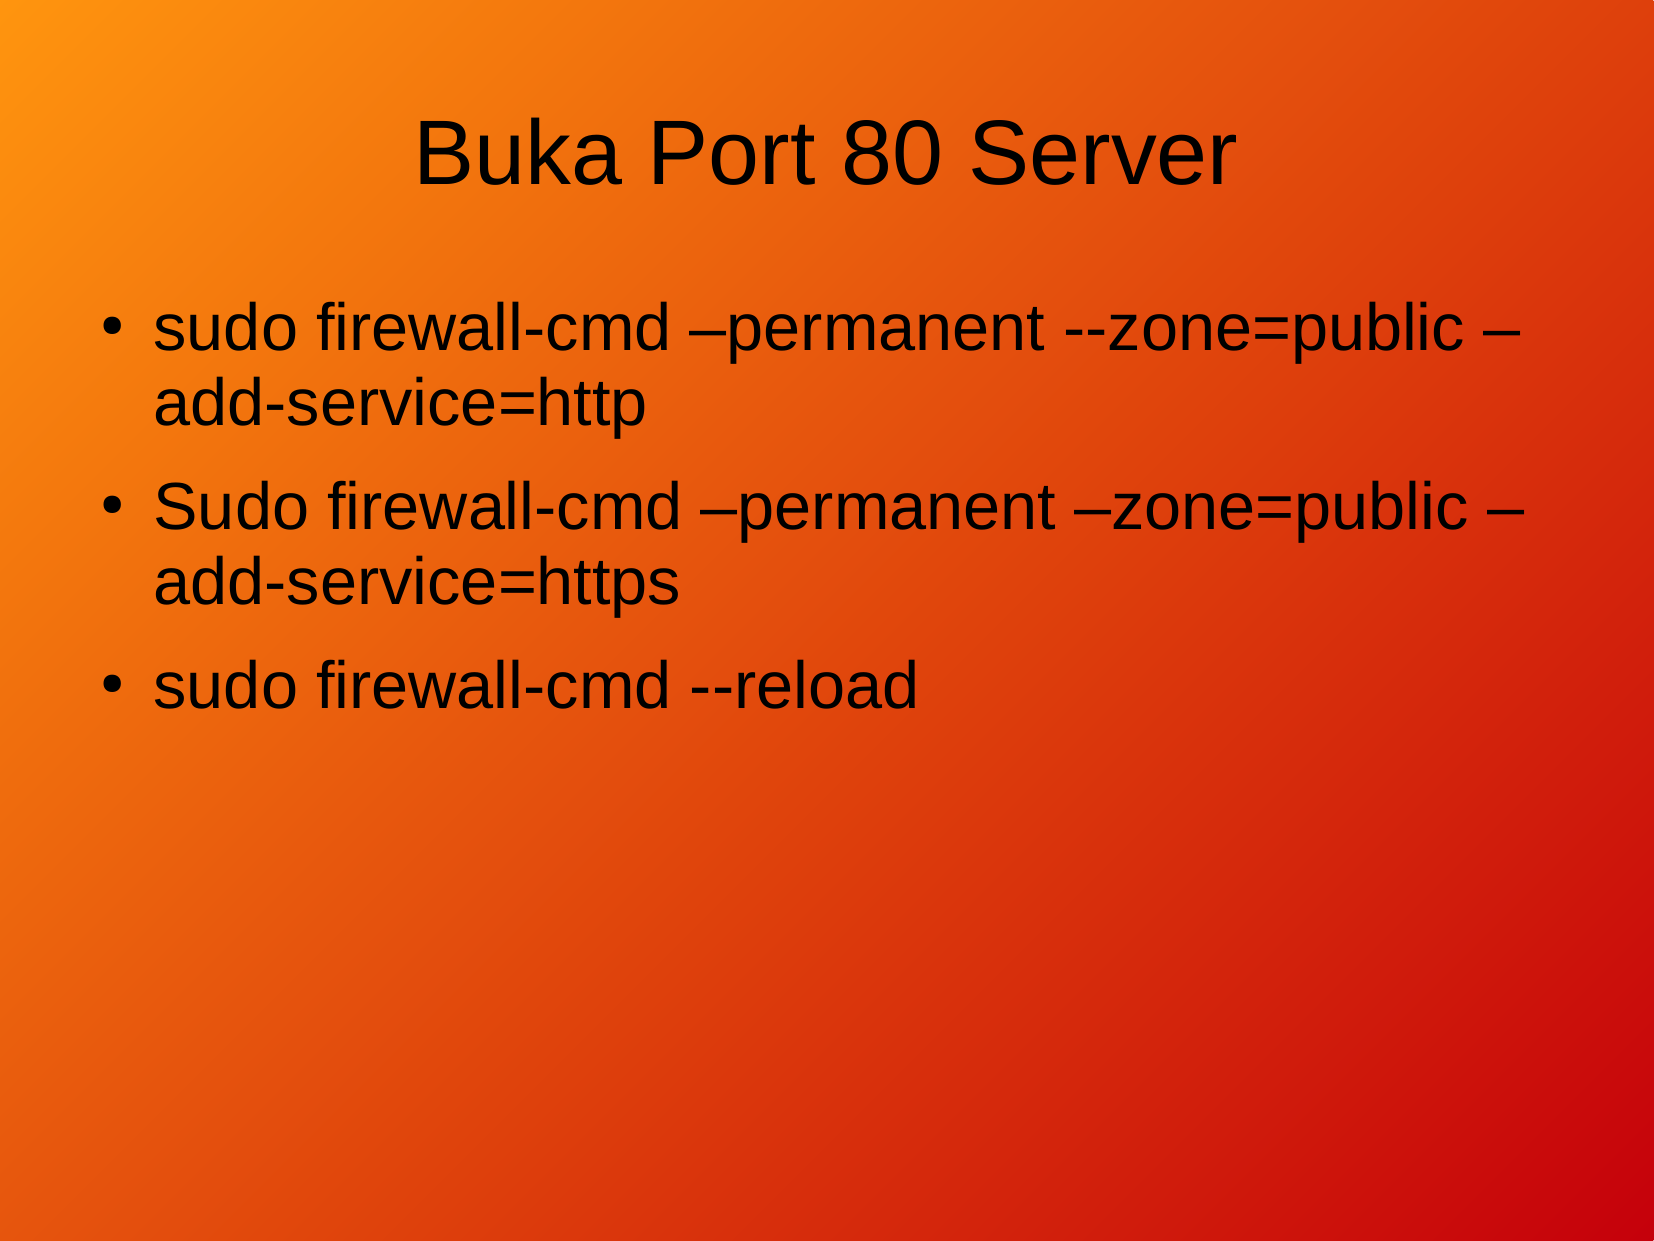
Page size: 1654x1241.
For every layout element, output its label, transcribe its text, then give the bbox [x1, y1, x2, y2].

list sudo firewall-cmd –permanent --zone=public –add-service=http Sudo firewall-cmd –permanent –zone=public –add-service=https sudo firewall-cmd --reload [82, 290, 1571, 1010]
title Buka Port 80 Server [82, 49, 1571, 257]
